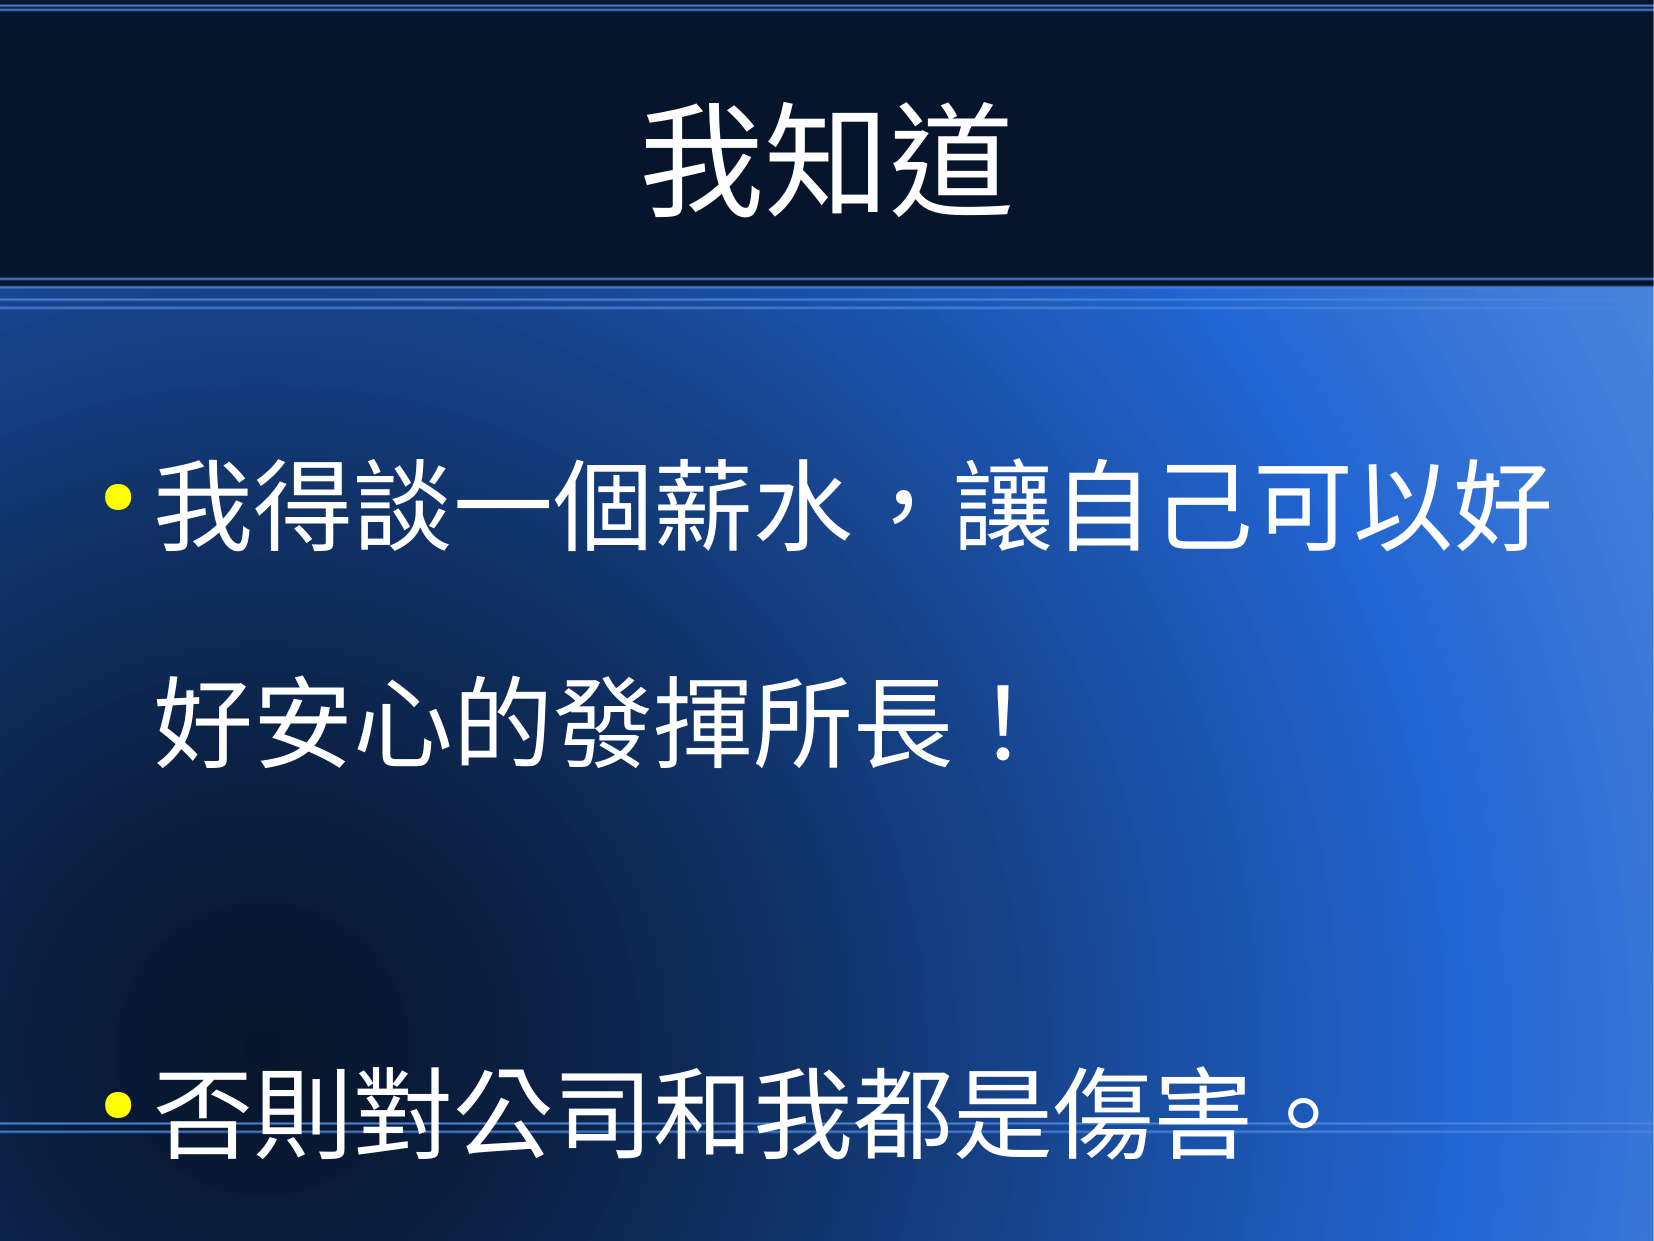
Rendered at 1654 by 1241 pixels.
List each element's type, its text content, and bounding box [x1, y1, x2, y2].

picture [0, 0, 1654, 1241]
title 我知道 [82, 49, 1571, 257]
list 我得談一個薪水，讓自己可以好好安心的發揮所長！ 否則對公司和我都是傷害。 [82, 355, 1571, 1241]
